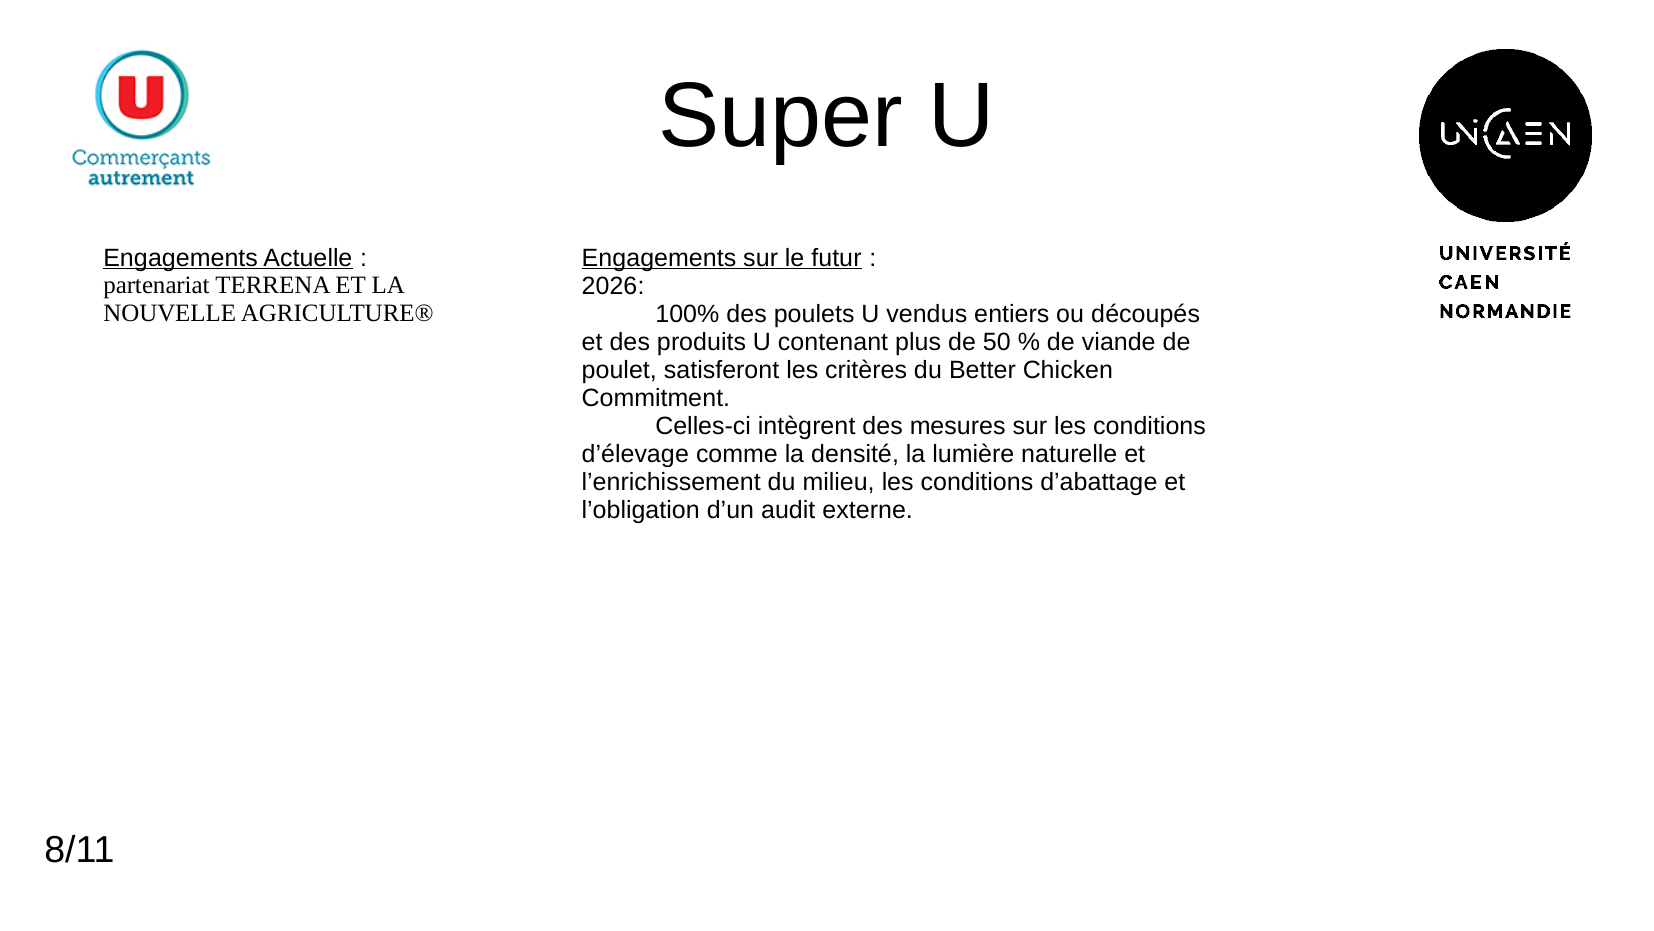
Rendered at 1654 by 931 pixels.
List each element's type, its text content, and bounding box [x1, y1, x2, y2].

text_box Engagements sur le futur : 2026: 100% des poulets U vendus entiers ou découpés et des produits U contenant plus de 50 % de viande de poulet, satisferont les critères du Better Chicken Commitment. Celles-ci intègrent des mesures sur les conditions d’élevage comme la densité, la lumière naturelle et l’enrichissement du milieu, les conditions d’abattage et l’obligation d’un audit externe. [566, 236, 1241, 531]
title Super U [224, 37, 1571, 193]
text_box Engagements Actuelle : partenariat TERRENA ET LA NOUVELLE AGRICULTURE® [88, 236, 473, 335]
picture [1417, 43, 1594, 325]
picture [59, 31, 224, 207]
text_box <numéro>/11 [29, 820, 178, 920]
